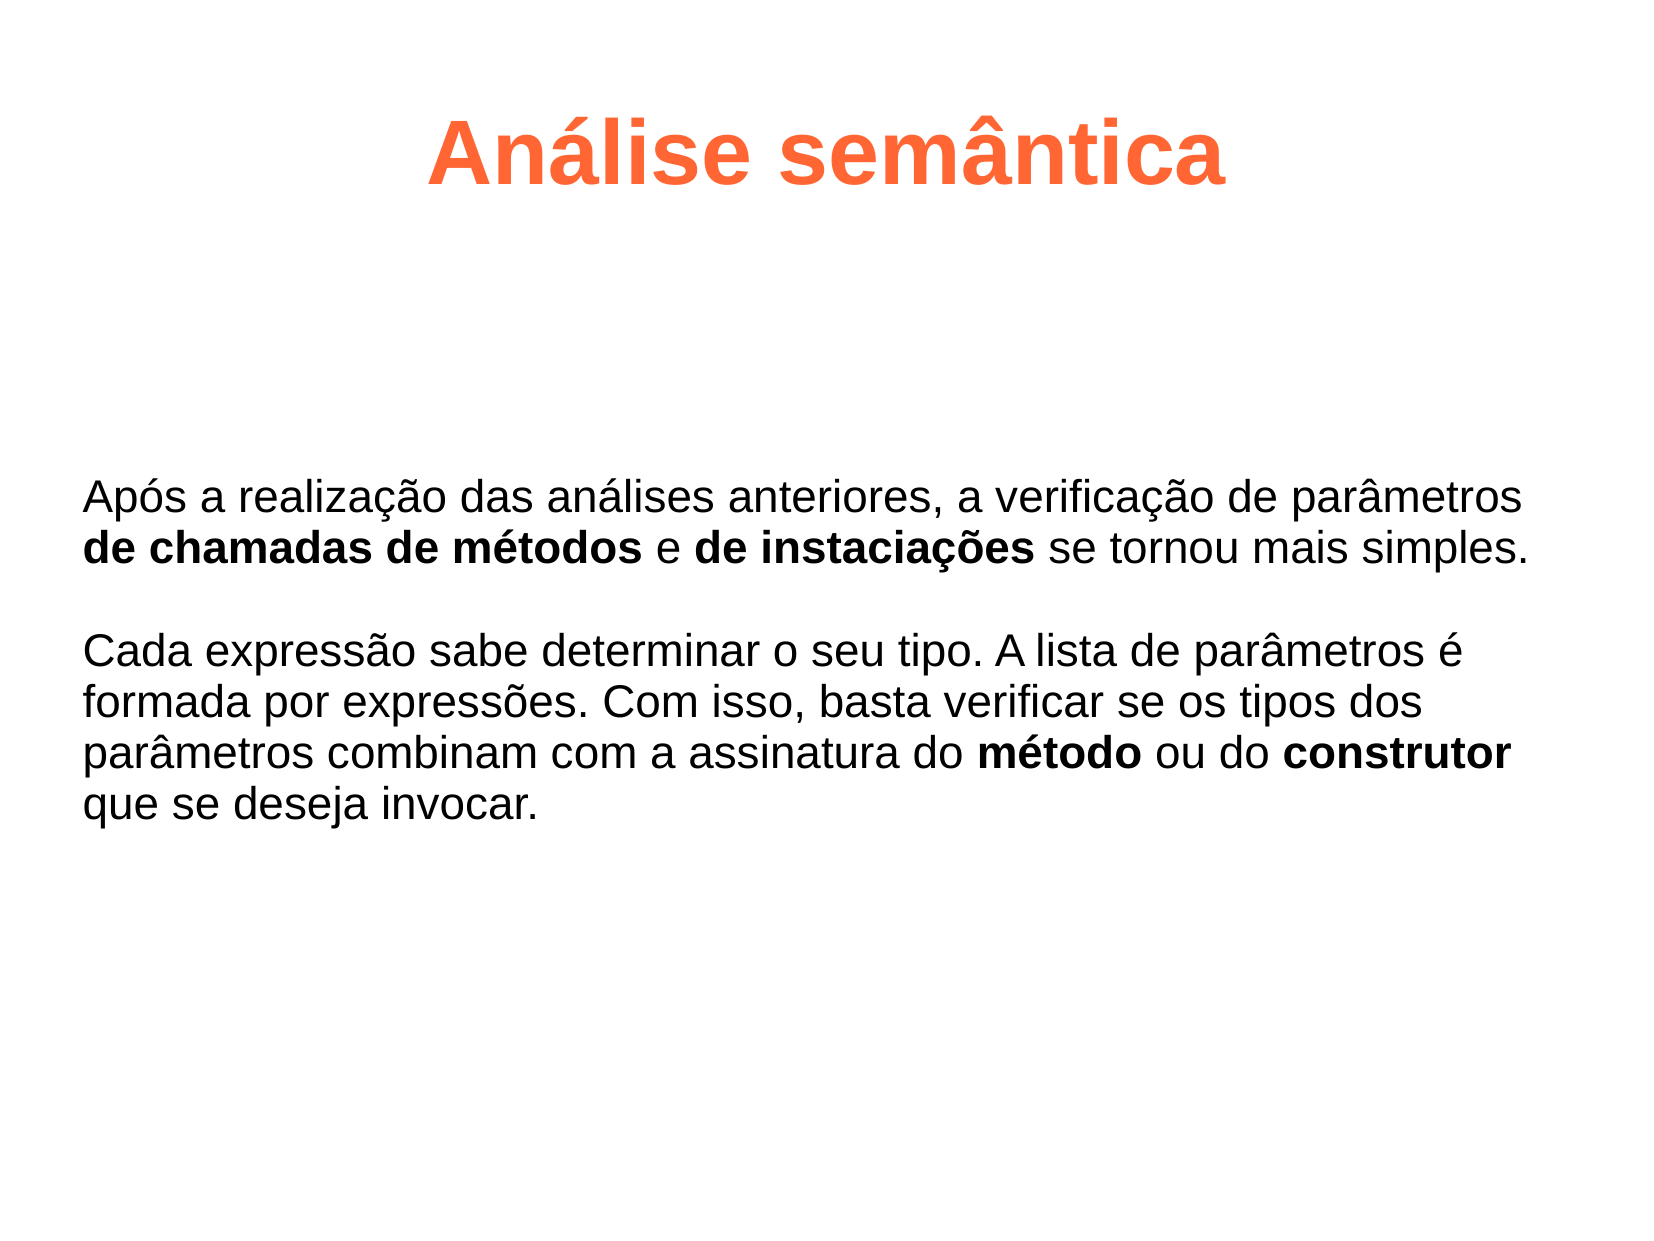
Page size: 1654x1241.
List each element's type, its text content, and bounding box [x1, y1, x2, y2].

subtitle Após a realização das análises anteriores, a verificação de parâmetros de chamadas de métodos e de instaciações se tornou mais simples. Cada expressão sabe determinar o seu tipo. A lista de parâmetros é formada por expressões. Com isso, basta verificar se os tipos dos parâmetros combinam com a assinatura do método ou do construtor que se deseja invocar. [82, 290, 1538, 1010]
title Análise semântica [82, 49, 1571, 257]
